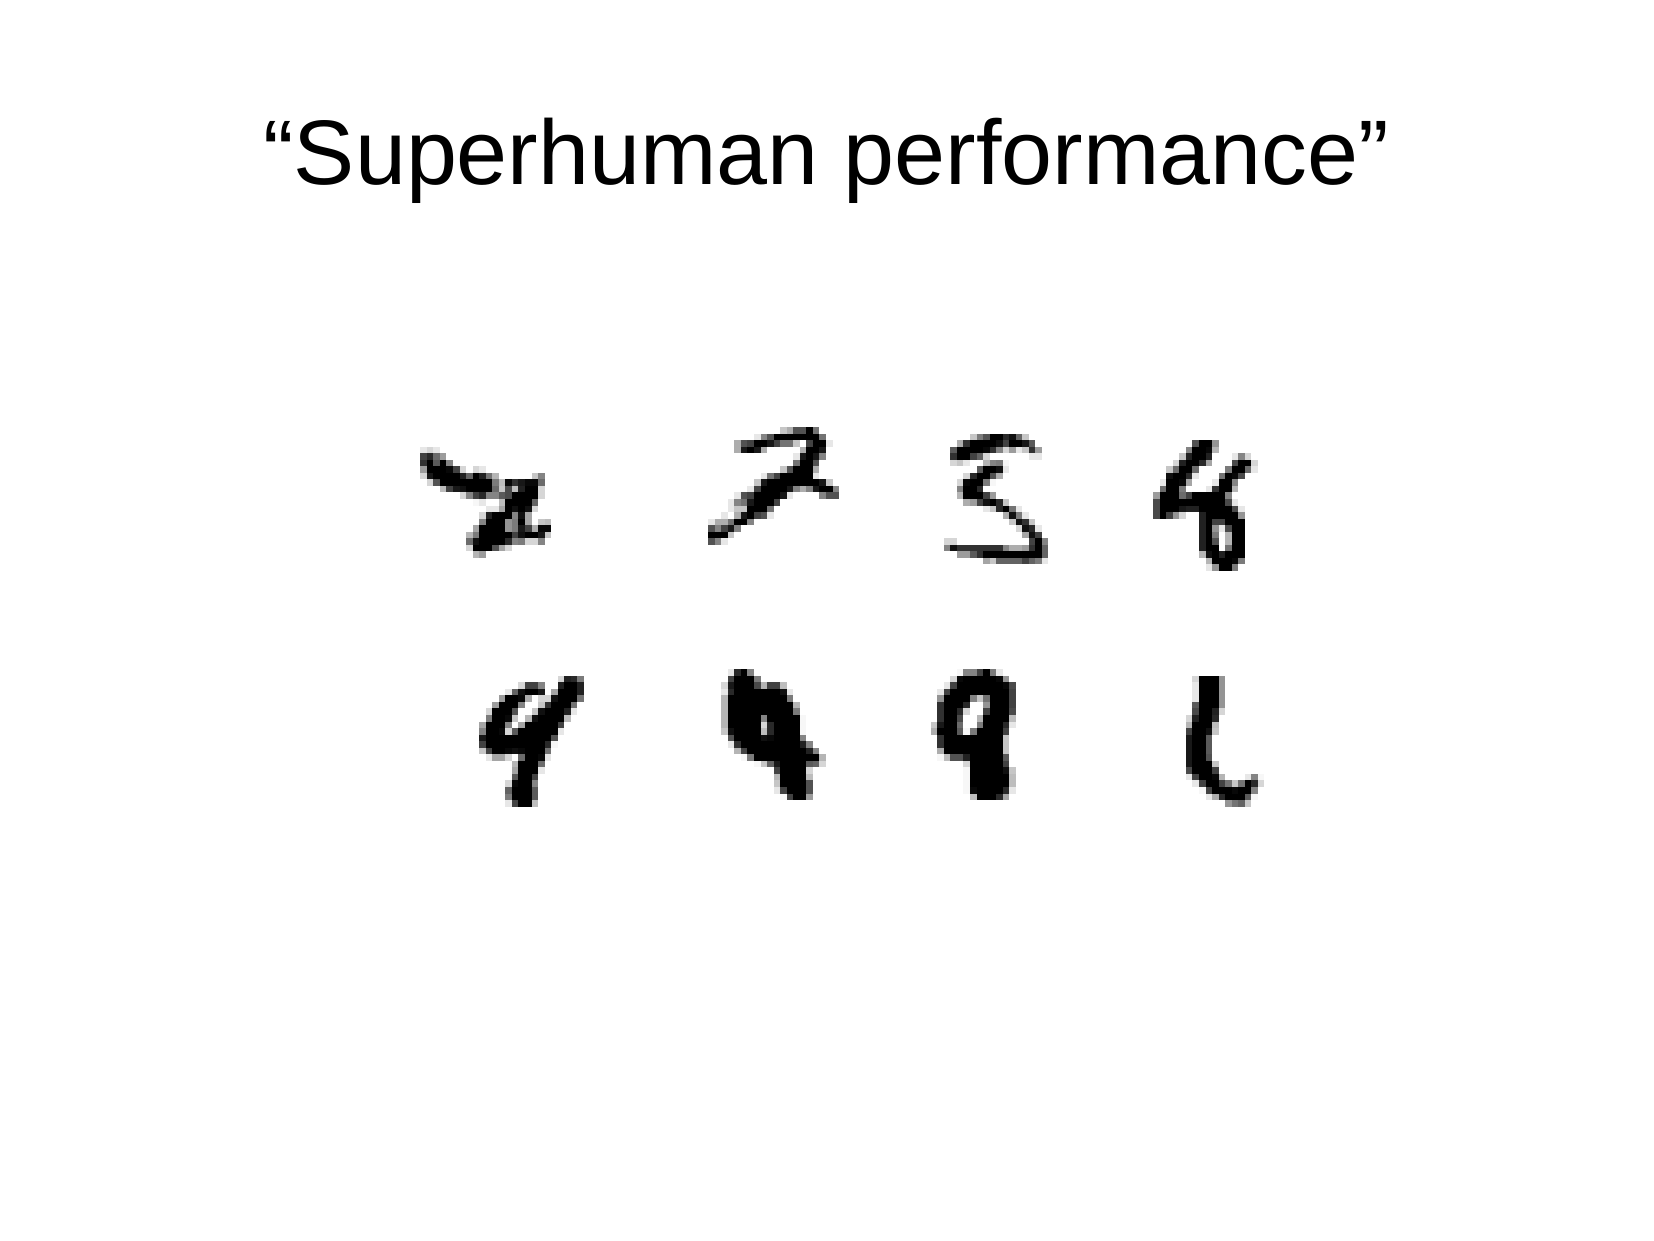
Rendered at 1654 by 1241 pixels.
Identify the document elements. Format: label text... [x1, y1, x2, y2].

title “Superhuman performance” [82, 49, 1571, 257]
picture [303, 290, 1350, 1010]
